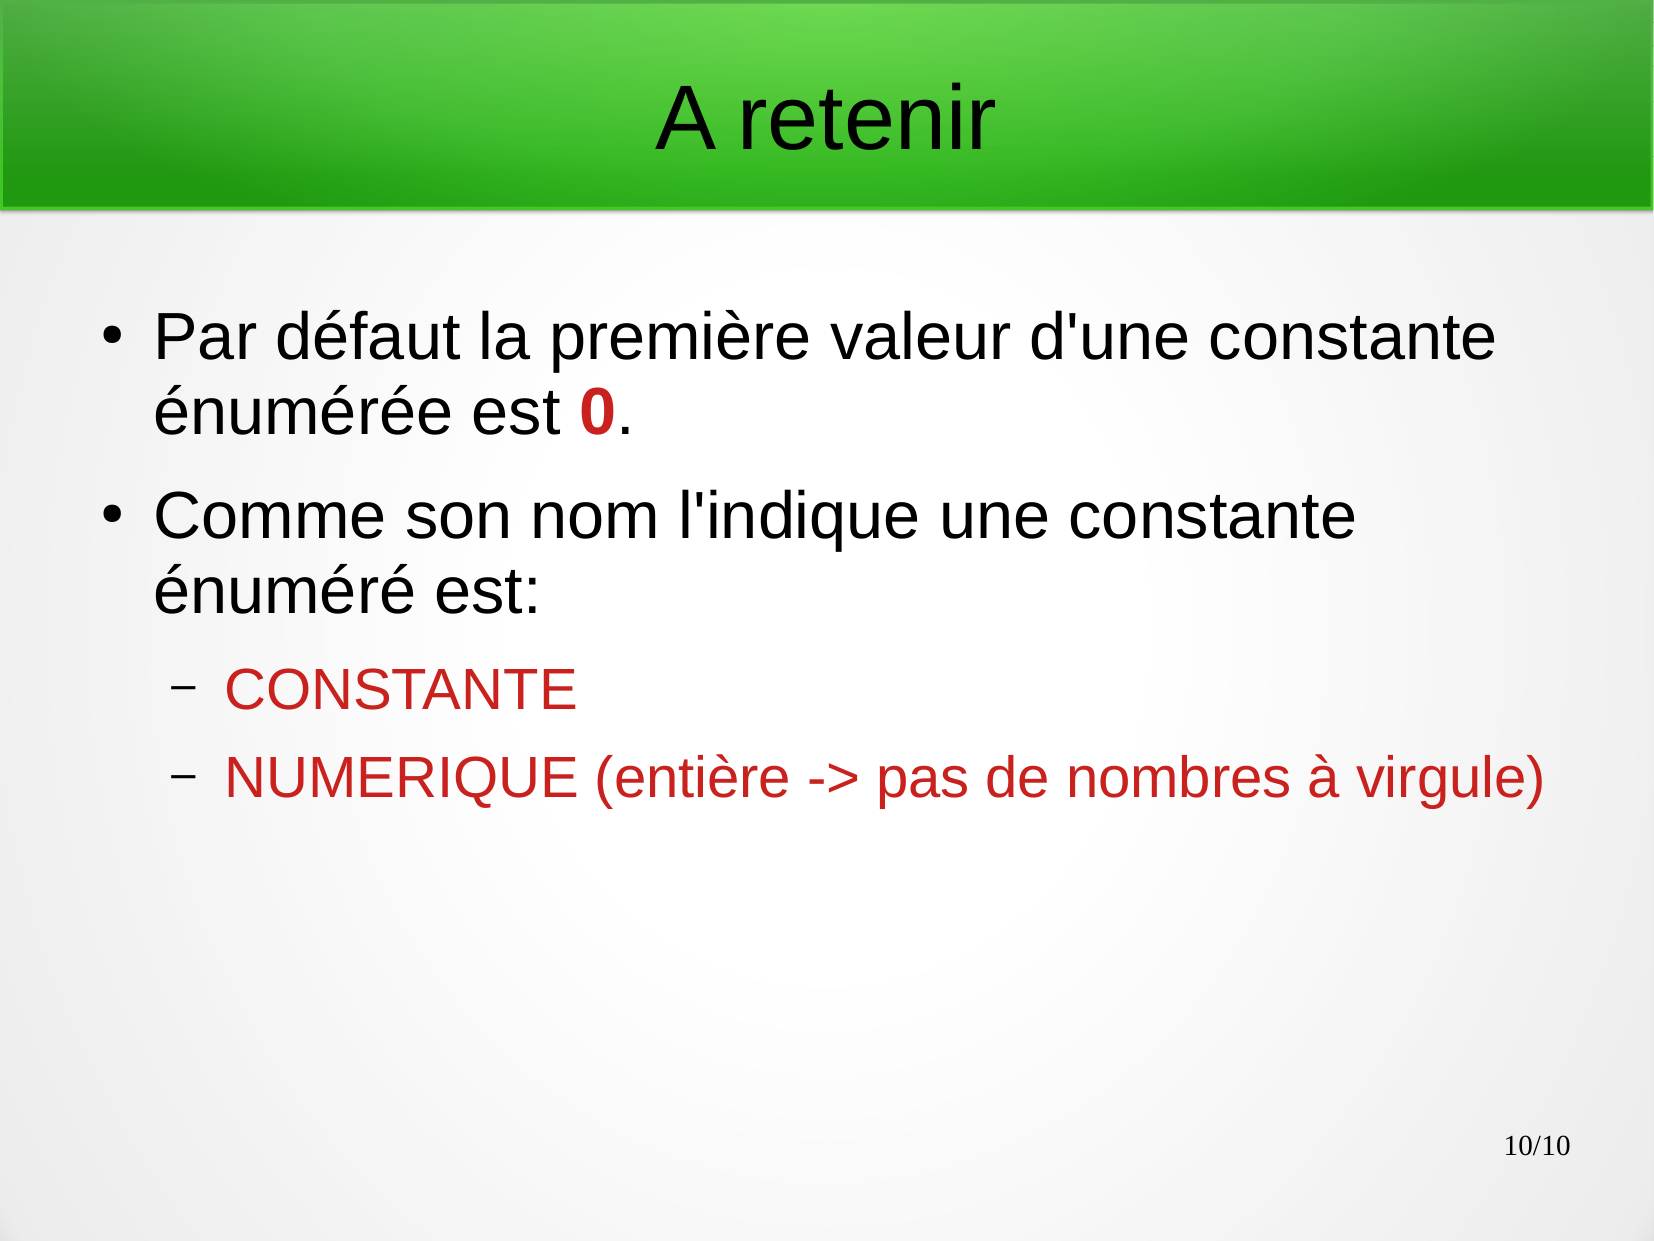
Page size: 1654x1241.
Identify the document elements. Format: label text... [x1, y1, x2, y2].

title A retenir [82, 47, 1571, 189]
list Par défaut la première valeur d'une constante énumérée est 0. Comme son nom l'indique une constante énuméré est: CONSTANTE NUMERIQUE (entière -> pas de nombres à virgule) [82, 299, 1571, 1019]
